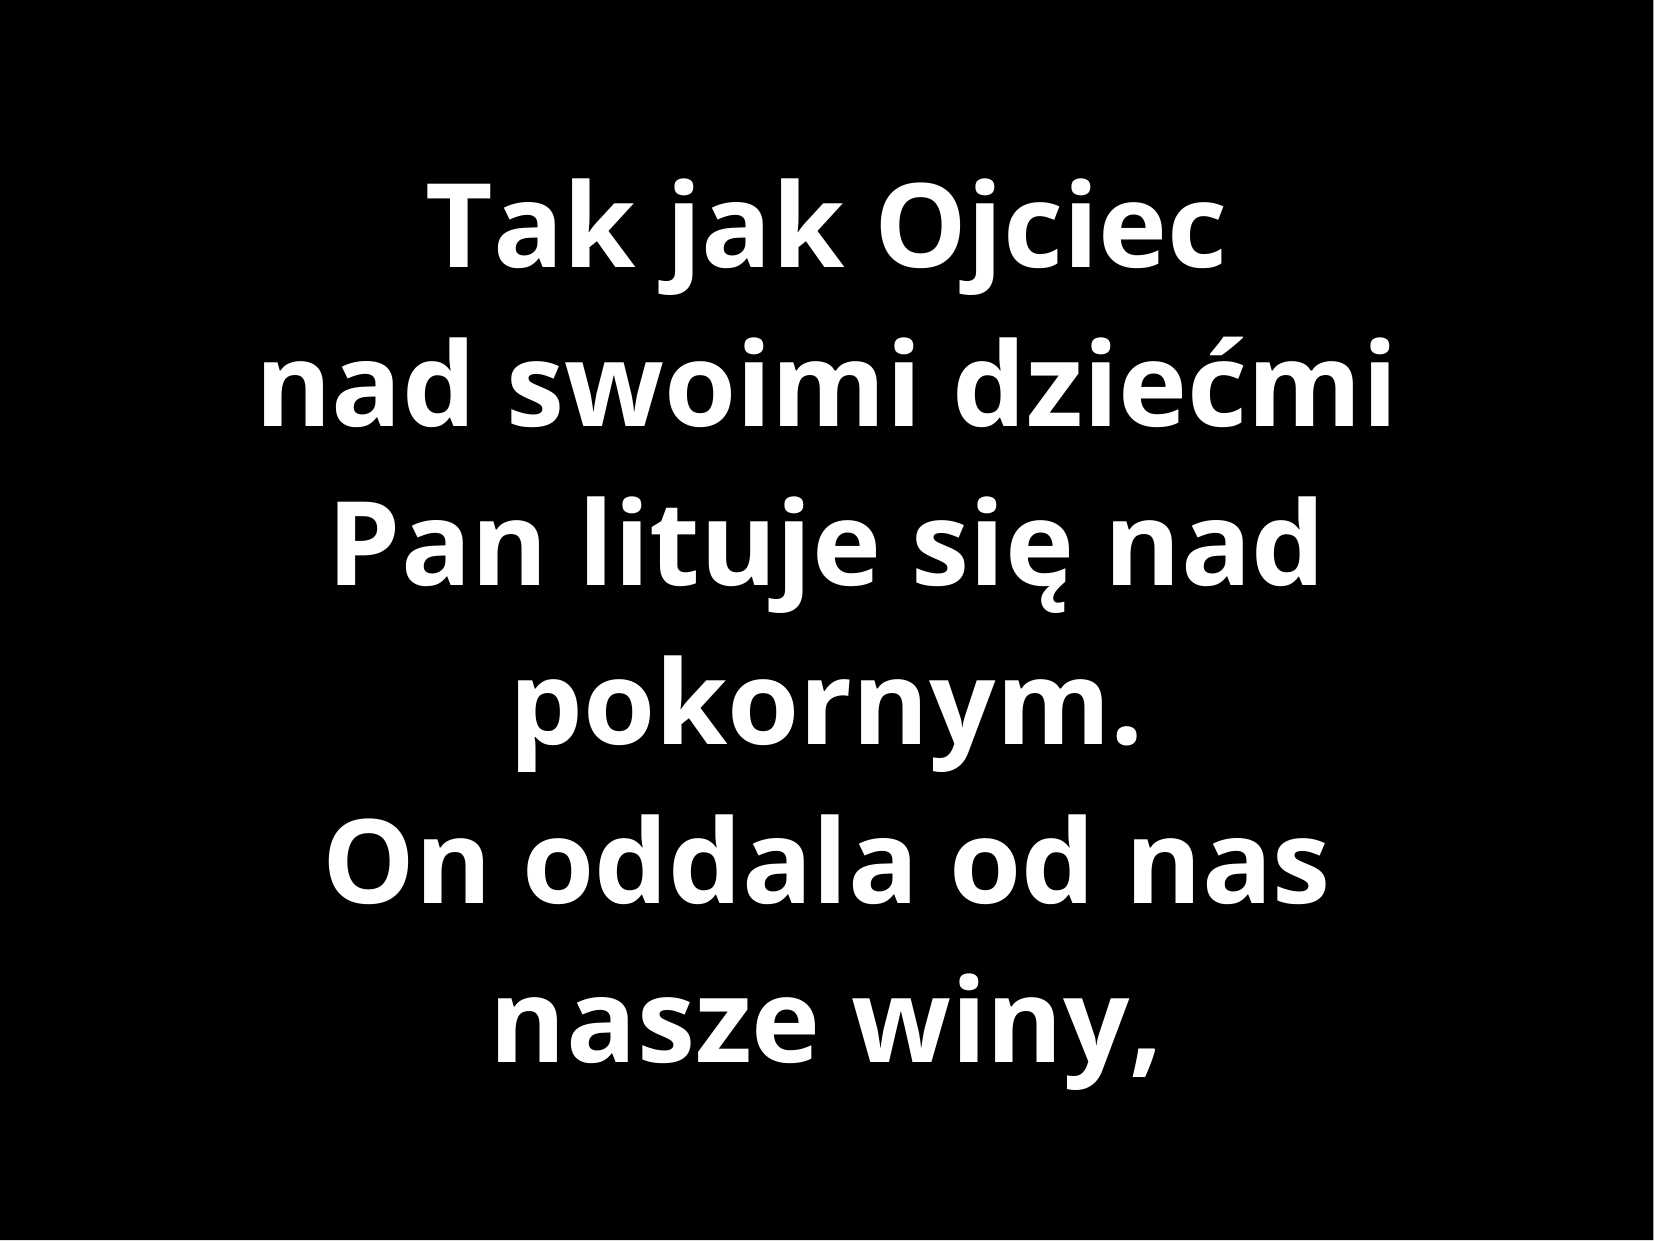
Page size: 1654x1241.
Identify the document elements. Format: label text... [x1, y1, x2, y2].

title Tak jak Ojciec nad swoimi dziećmi Pan lituje się nad pokornym. On oddala od nas nasze winy, [0, 0, 1654, 1241]
